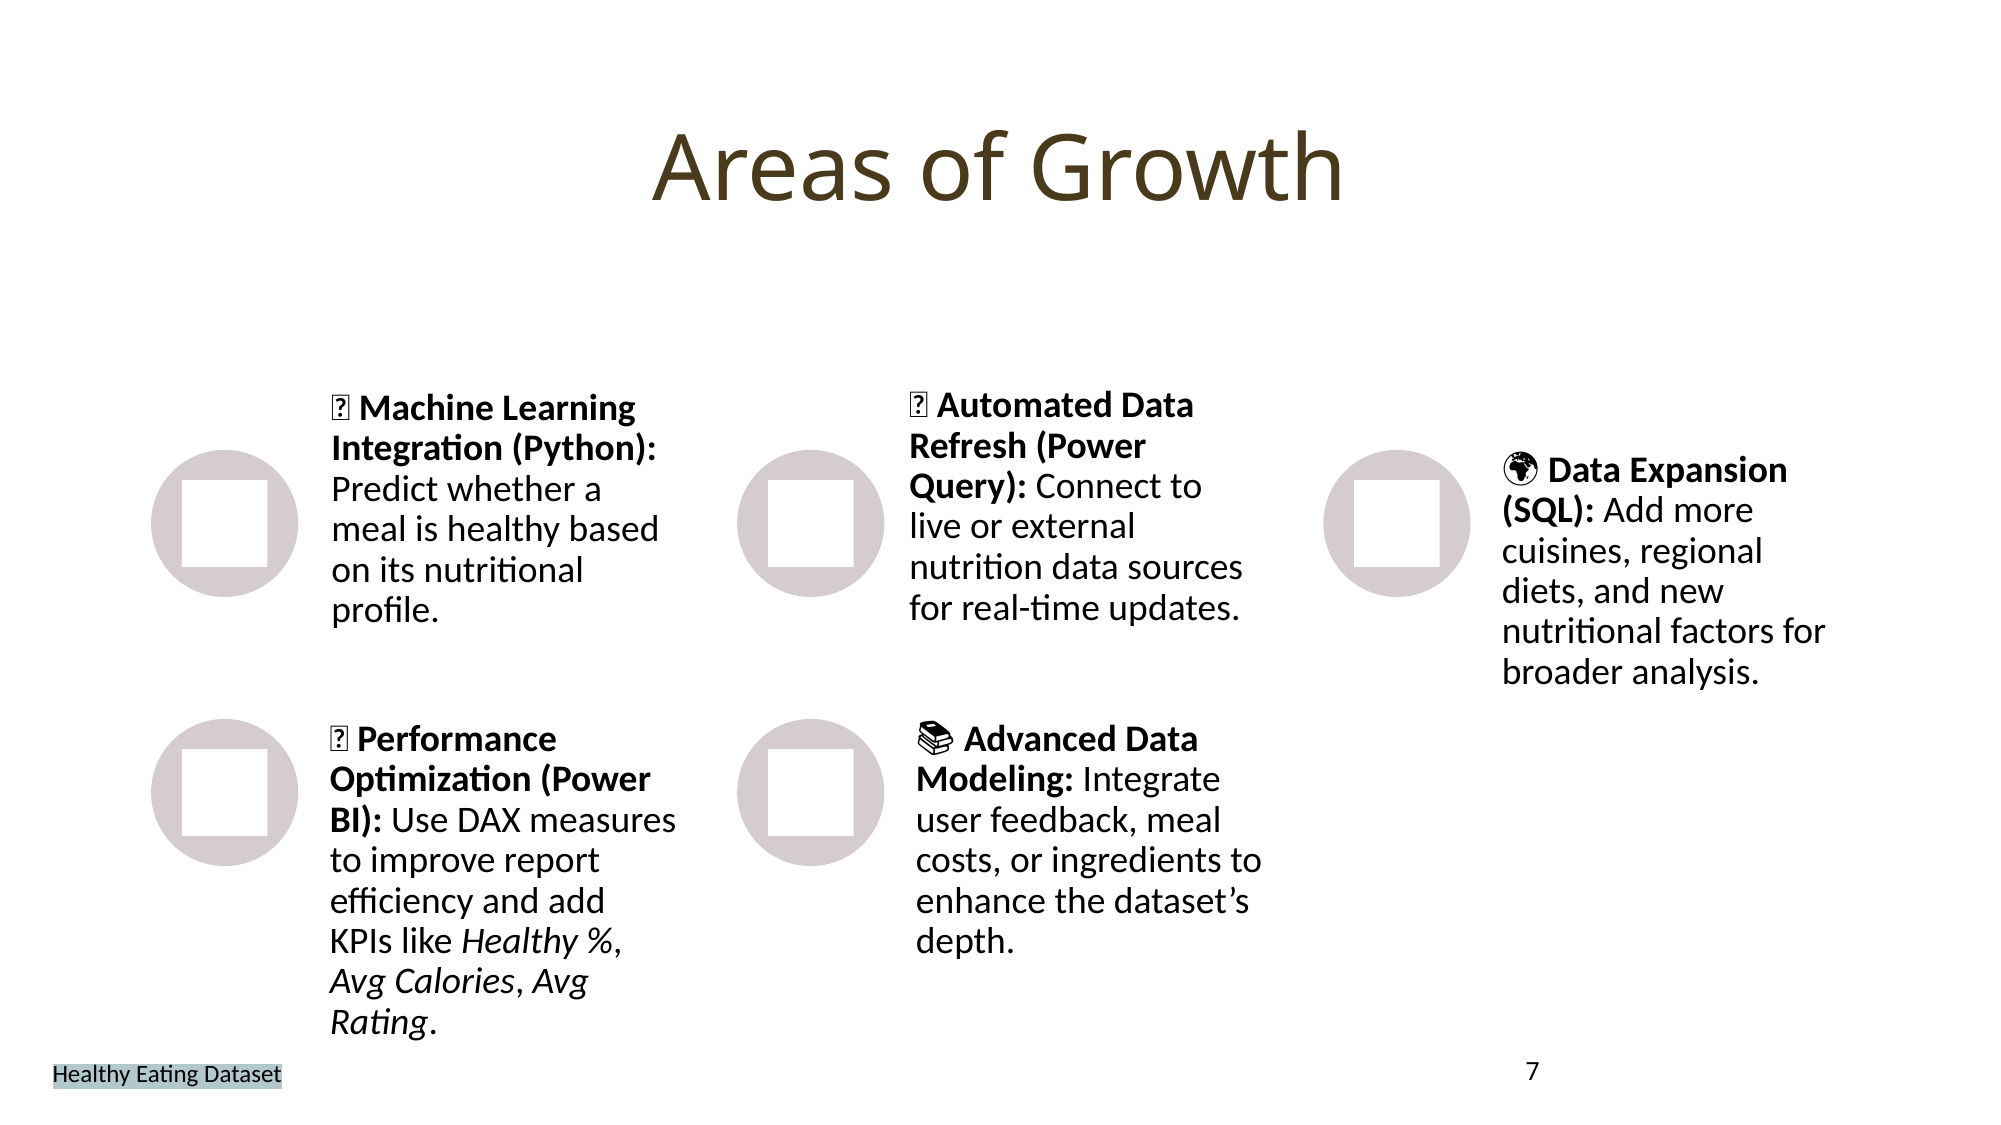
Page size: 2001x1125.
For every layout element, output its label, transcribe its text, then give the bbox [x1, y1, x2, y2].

text_box [1323, 449, 1471, 597]
text_box 📚 Advanced Data Modeling: Integrate user feedback, meal costs, or ingredients to enhance the dataset’s depth. [915, 718, 1263, 867]
title Areas of Growth [137, 62, 1863, 280]
text_box Healthy Eating Dataset [37, 1042, 713, 1103]
text_box [737, 449, 885, 597]
text_box [151, 718, 299, 867]
text_box [151, 449, 299, 597]
text_box [737, 718, 885, 867]
text_box 🌍 Data Expansion (SQL): Add more cuisines, regional diets, and new nutritional factors for broader analysis. [1501, 449, 1849, 598]
text_box [1510, 1042, 1961, 1103]
text_box 🎯 Performance Optimization (Power BI): Use DAX measures to improve report efficiency and add KPIs like Healthy %, Avg Calories, Avg Rating. [329, 718, 677, 867]
text_box 🤖 Machine Learning Integration (Python): Predict whether a meal is healthy based on its nutritional profile. [331, 387, 679, 536]
text_box 🧾 Automated Data Refresh (Power Query): Connect to live or external nutrition data sources for real-time updates. [909, 385, 1257, 533]
